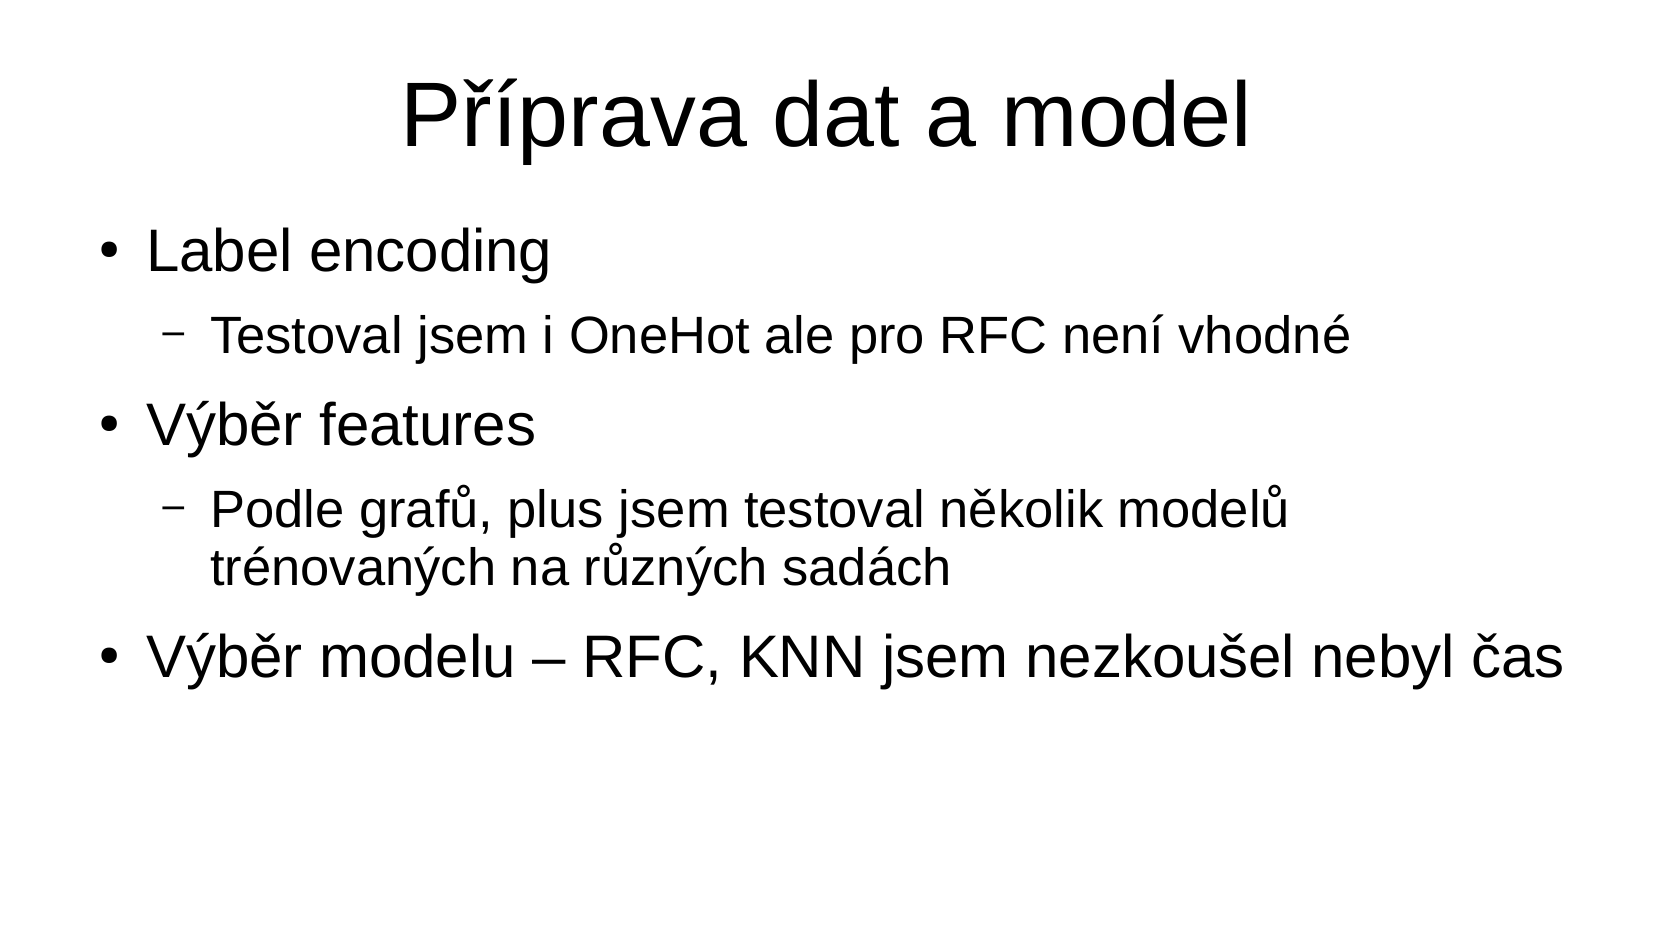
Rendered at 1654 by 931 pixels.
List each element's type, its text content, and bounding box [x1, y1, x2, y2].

title Příprava dat a model [82, 37, 1571, 193]
list Label encoding Testoval jsem i OneHot ale pro RFC není vhodné Výběr features Podle grafů, plus jsem testoval několik modelů trénovaných na různých sadách Výběr modelu – RFC, KNN jsem nezkoušel nebyl čas [82, 217, 1571, 758]
